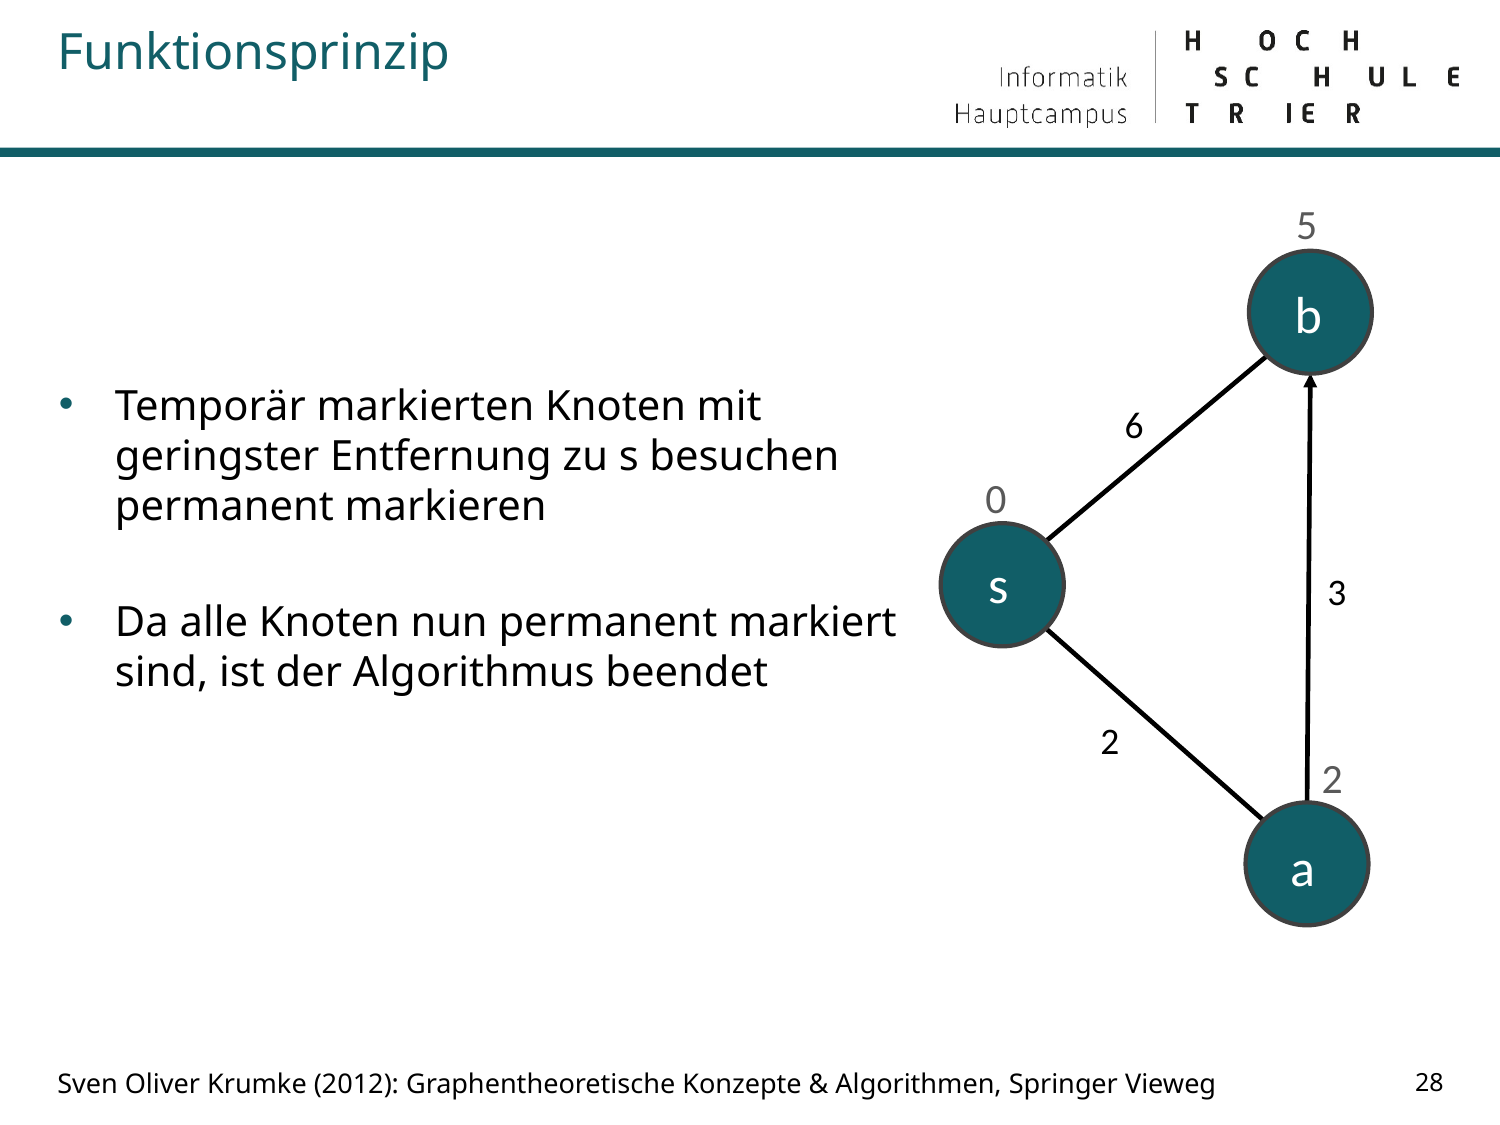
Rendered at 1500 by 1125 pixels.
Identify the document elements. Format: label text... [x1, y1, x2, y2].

title Funktionsprinzip [42, 12, 941, 131]
text_box 0 [970, 460, 1054, 534]
text_box 6 [1109, 390, 1193, 464]
text_box s [973, 540, 1062, 625]
text_box [1248, 258, 1355, 374]
text_box 3 [1312, 557, 1396, 630]
text_box b [1279, 269, 1369, 355]
text_box [940, 532, 1049, 647]
picture [956, 30, 1459, 128]
text_box [1245, 802, 1352, 926]
slide_number <Foliennummer> [1222, 1058, 1459, 1106]
text_box 2 [1085, 706, 1169, 780]
text_box [1364, 840, 1369, 887]
text_box 2 [1306, 741, 1390, 815]
footer Sven Oliver Krumke (2012): Graphentheoretische Konzepte & Algorithmen, Springer Vieweg [42, 1058, 1222, 1106]
text_box a [1275, 822, 1364, 907]
text_box 5 [1281, 186, 1365, 260]
list Temporär markierten Knoten mit geringster Entfernung zu s besuchen permanent markieren Da alle Knoten nun permanent markiert sind, ist der Algorithmus beendet [44, 371, 919, 794]
